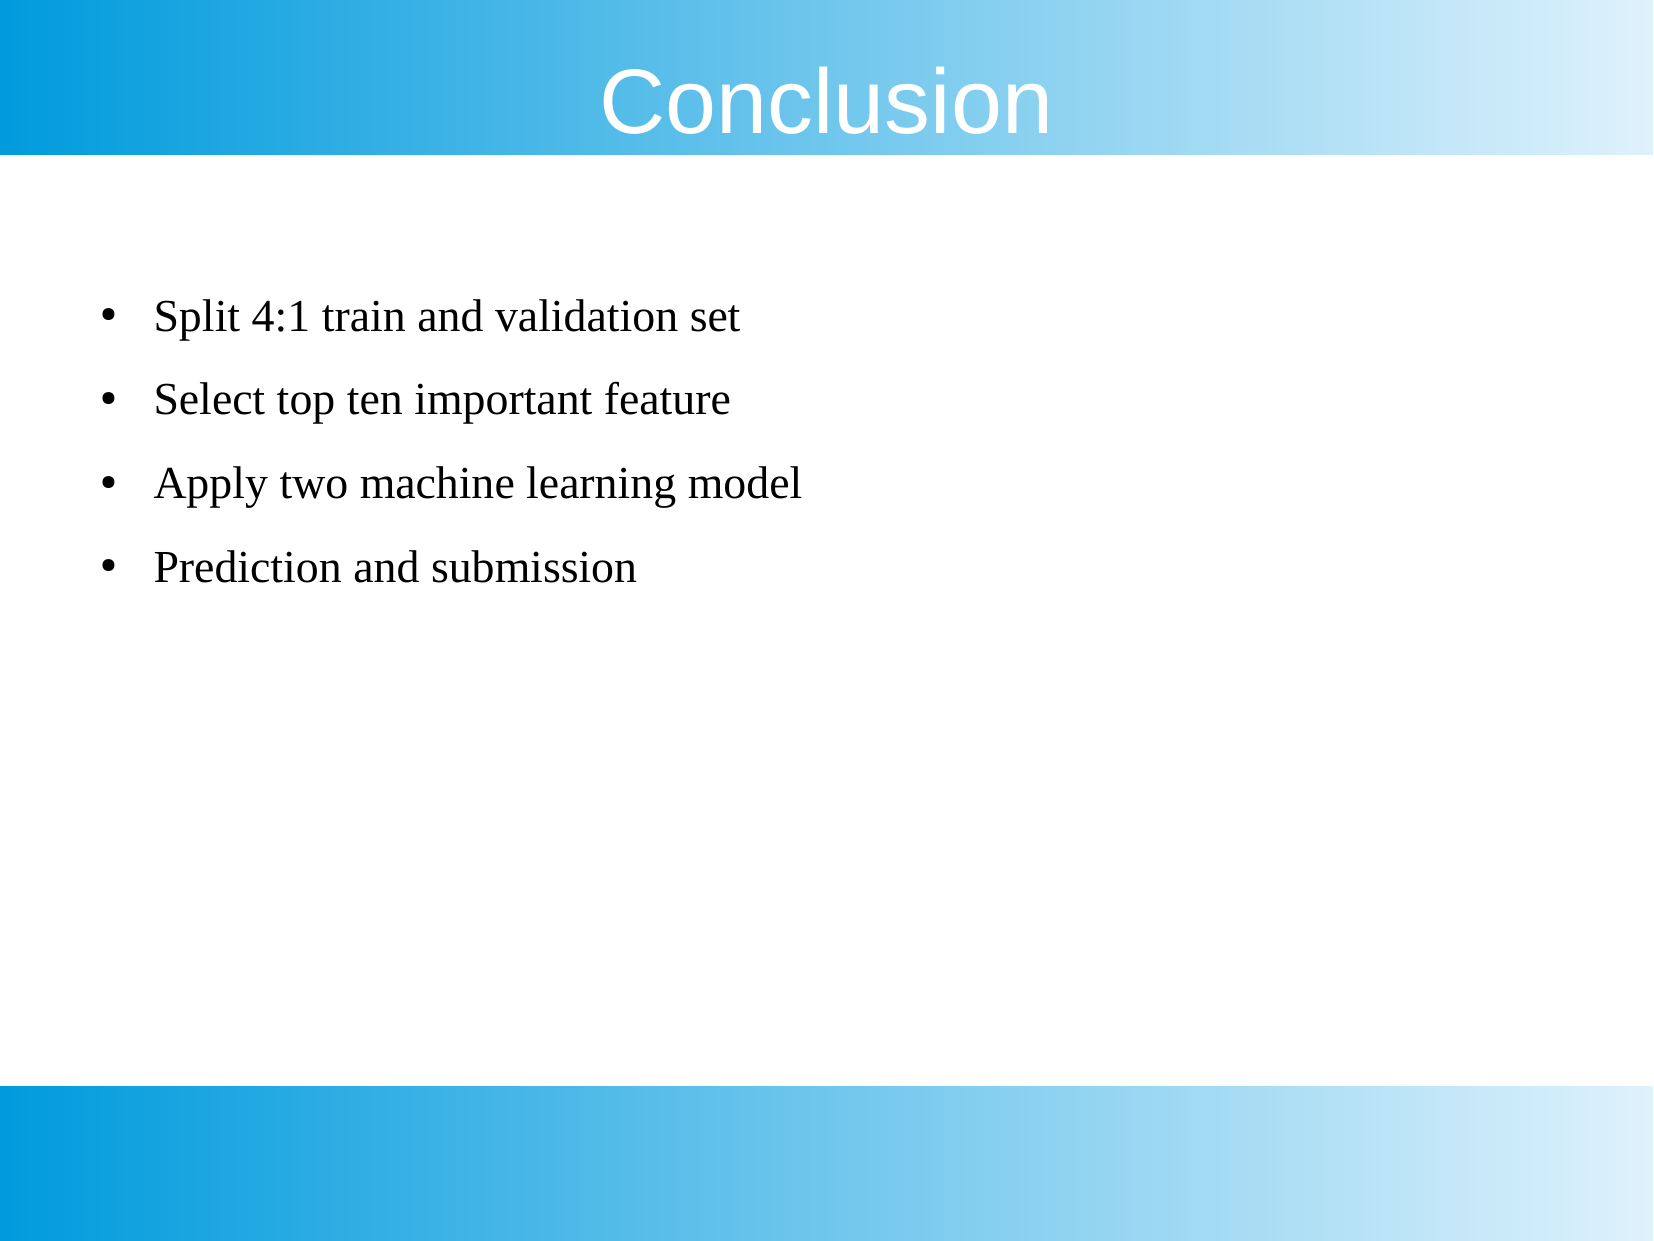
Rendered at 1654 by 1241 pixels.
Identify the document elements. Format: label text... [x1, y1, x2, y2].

list Split 4:1 train and validation set Select top ten important feature Apply two machine learning model Prediction and submission [82, 290, 1571, 1010]
title Conclusion [82, 49, 1571, 155]
